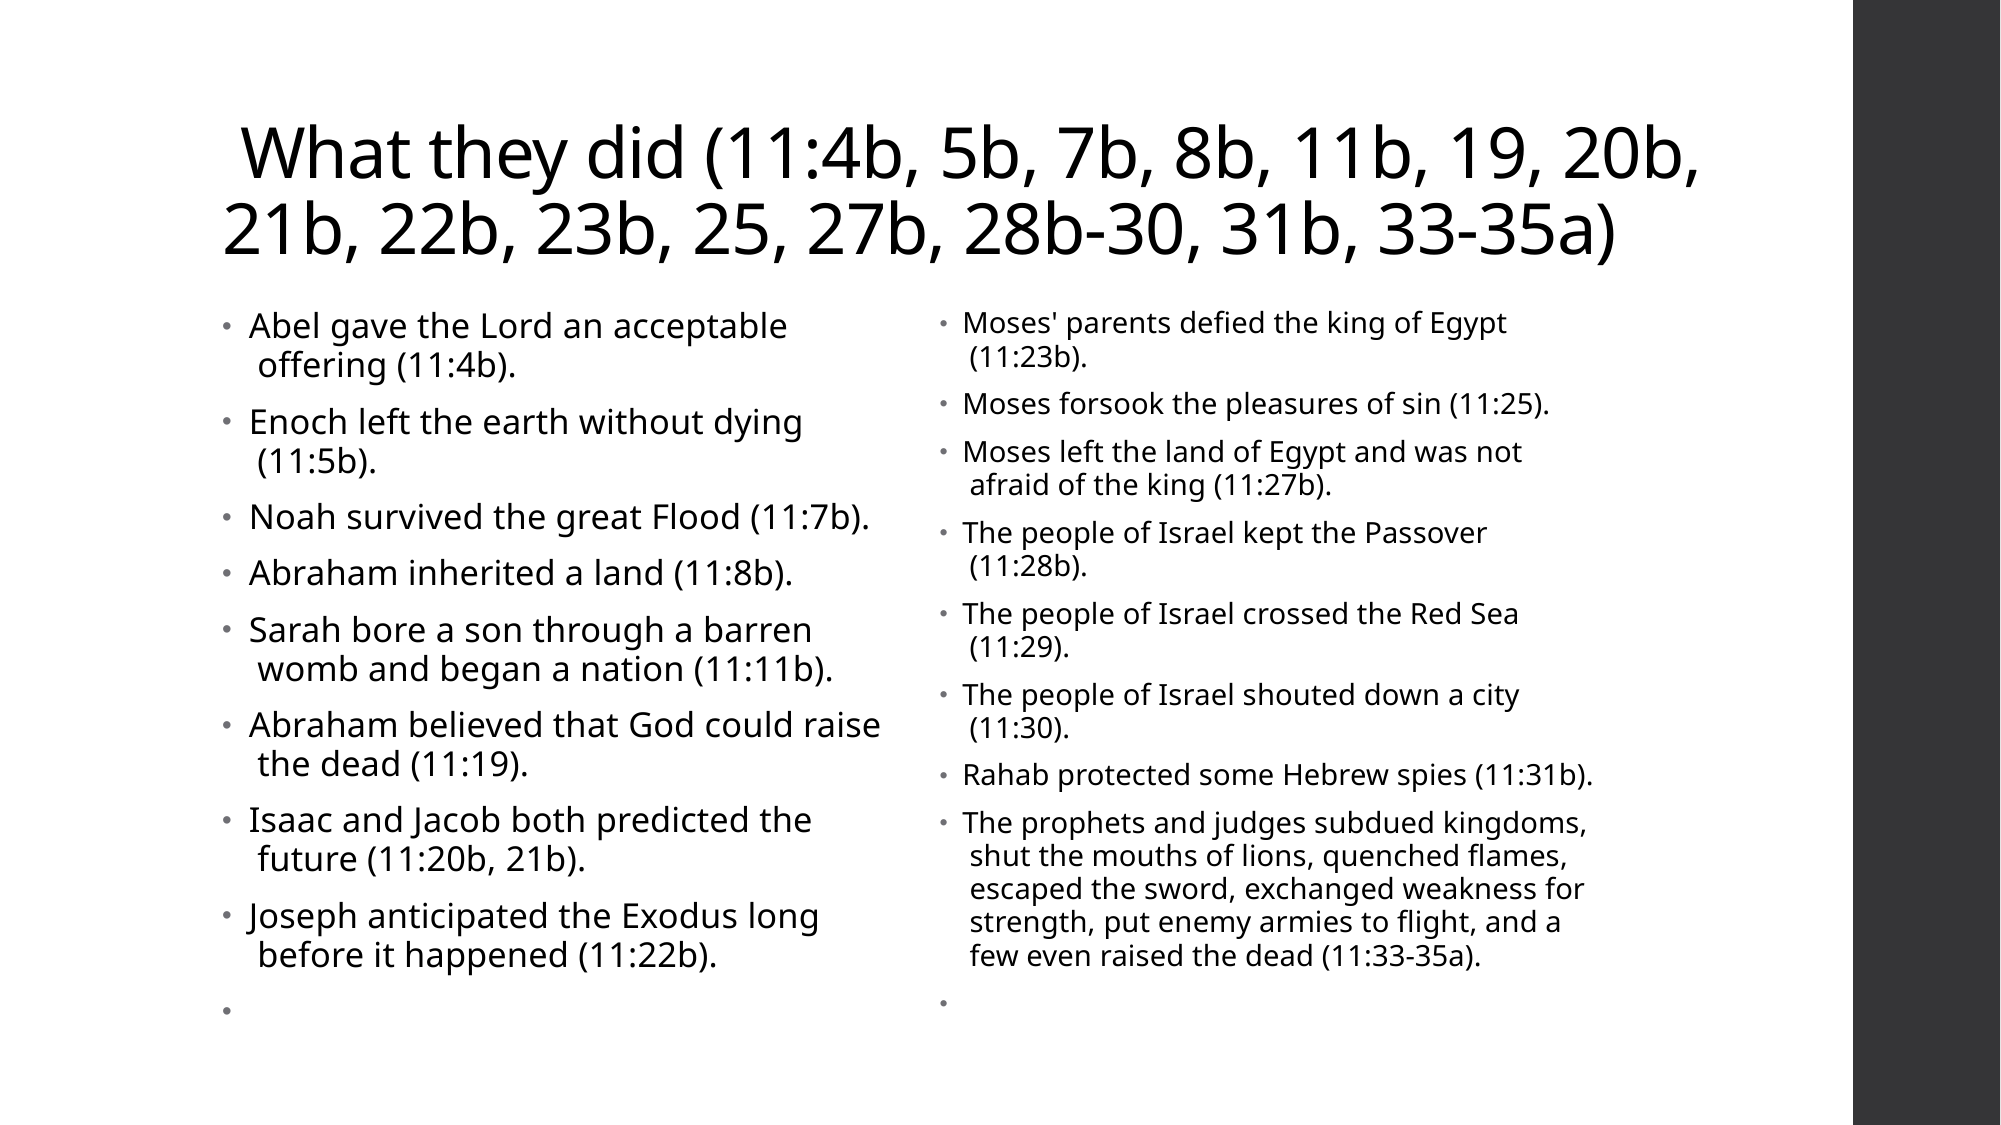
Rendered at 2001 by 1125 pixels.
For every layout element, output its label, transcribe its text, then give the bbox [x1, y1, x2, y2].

list Abel gave the Lord an acceptable offering (11:4b). Enoch left the earth without dying (11:5b). Noah survived the great Flood (11:7b). Abraham inherited a land (11:8b). Sarah bore a son through a barren womb and began a nation (11:11b). Abraham believed that God could raise the dead (11:19). Isaac and Jacob both predicted the future (11:20b, 21b). Joseph anticipated the Exodus long before it happened (11:22b). [207, 299, 900, 1014]
list Moses' parents defied the king of Egypt (11:23b). Moses forsook the pleasures of sin (11:25). Moses left the land of Egypt and was not afraid of the king (11:27b). The people of Israel kept the Passover (11:28b). The people of Israel crossed the Red Sea (11:29). The people of Israel shouted down a city (11:30). Rahab protected some Hebrew spies (11:31b). The prophets and judges subdued kingdoms, shut the mouths of lions, quenched flames, escaped the sword, exchanged weakness for strength, put enemy armies to flight, and a few even raised the dead (11:33-35a). [924, 299, 1617, 1014]
title What they did (11:4b, 5b, 7b, 8b, 11b, 19, 20b, 21b, 22b, 23b, 25, 27b, 28b-30, 31b, 33-35a) [206, 60, 1797, 278]
